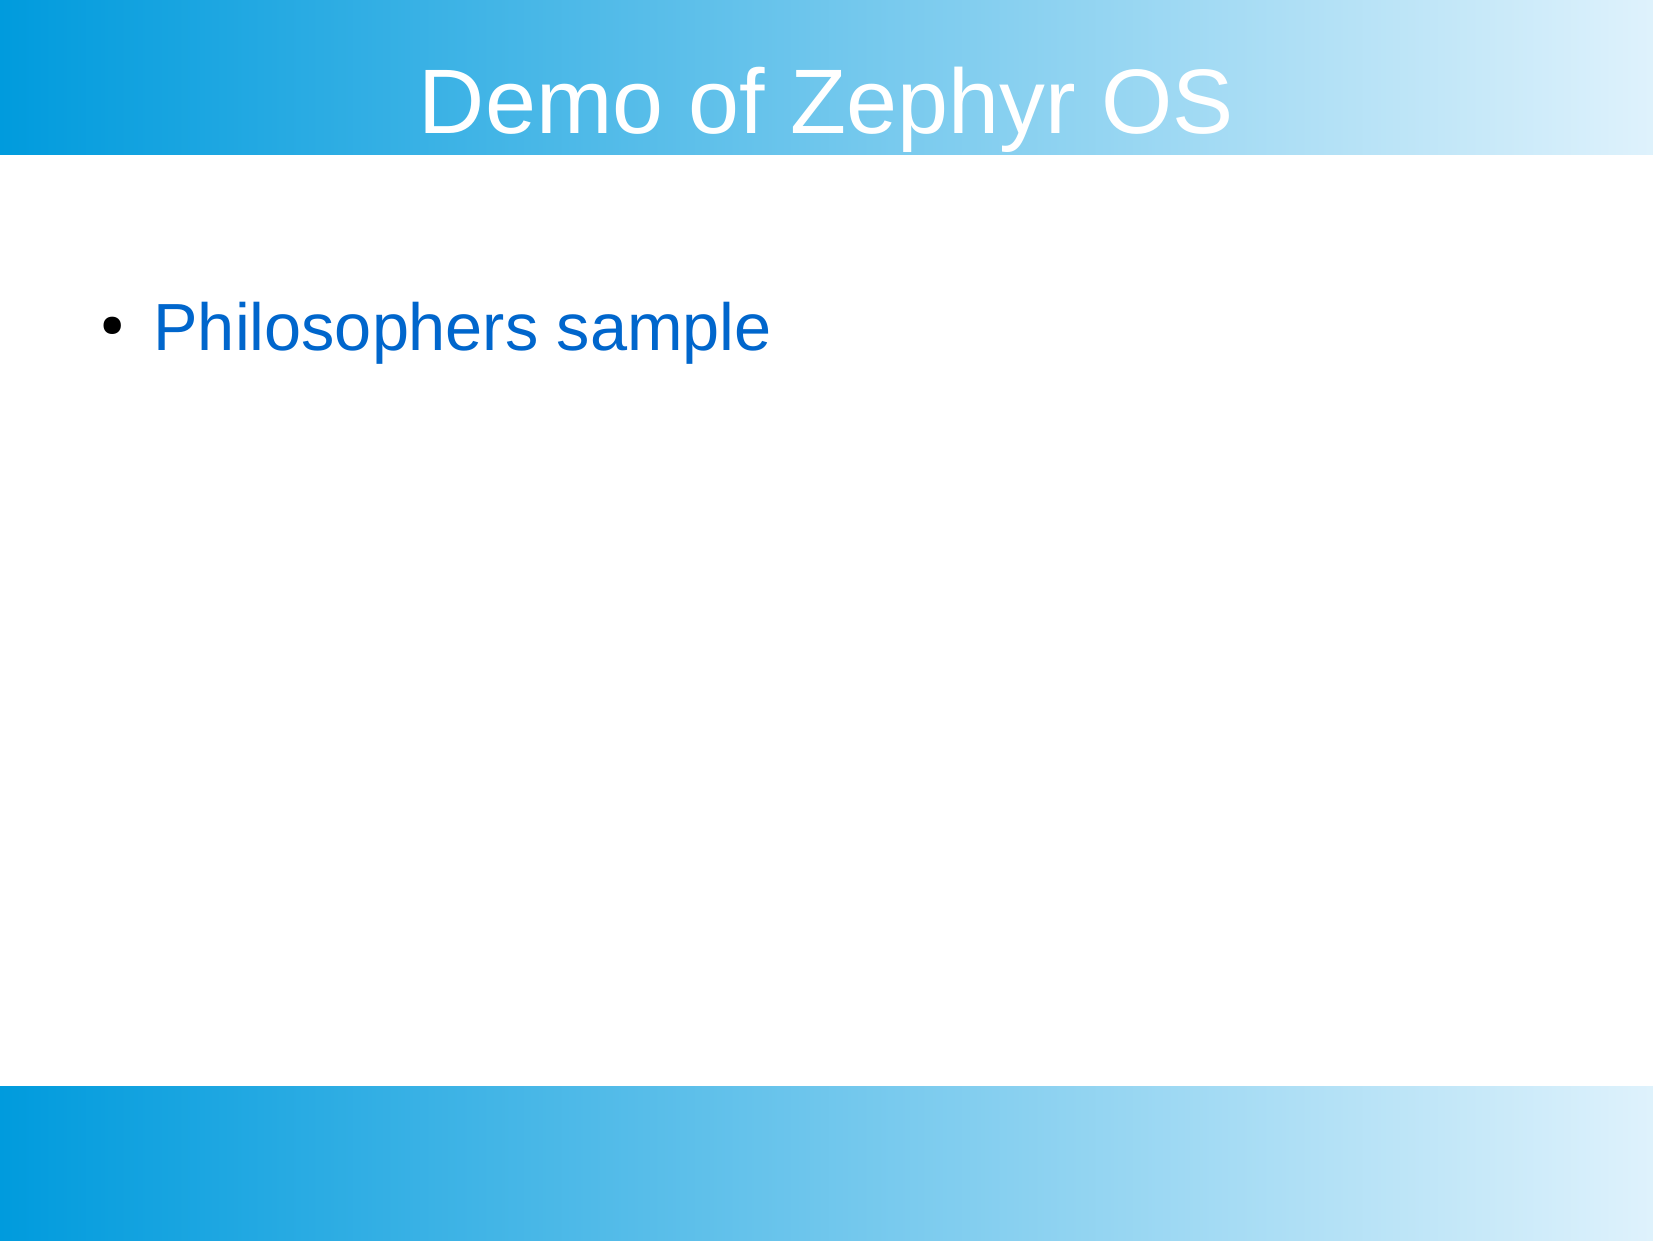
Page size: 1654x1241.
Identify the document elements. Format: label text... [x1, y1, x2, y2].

title Demo of Zephyr OS [82, 49, 1571, 155]
list Philosophers sample [82, 290, 1571, 1010]
